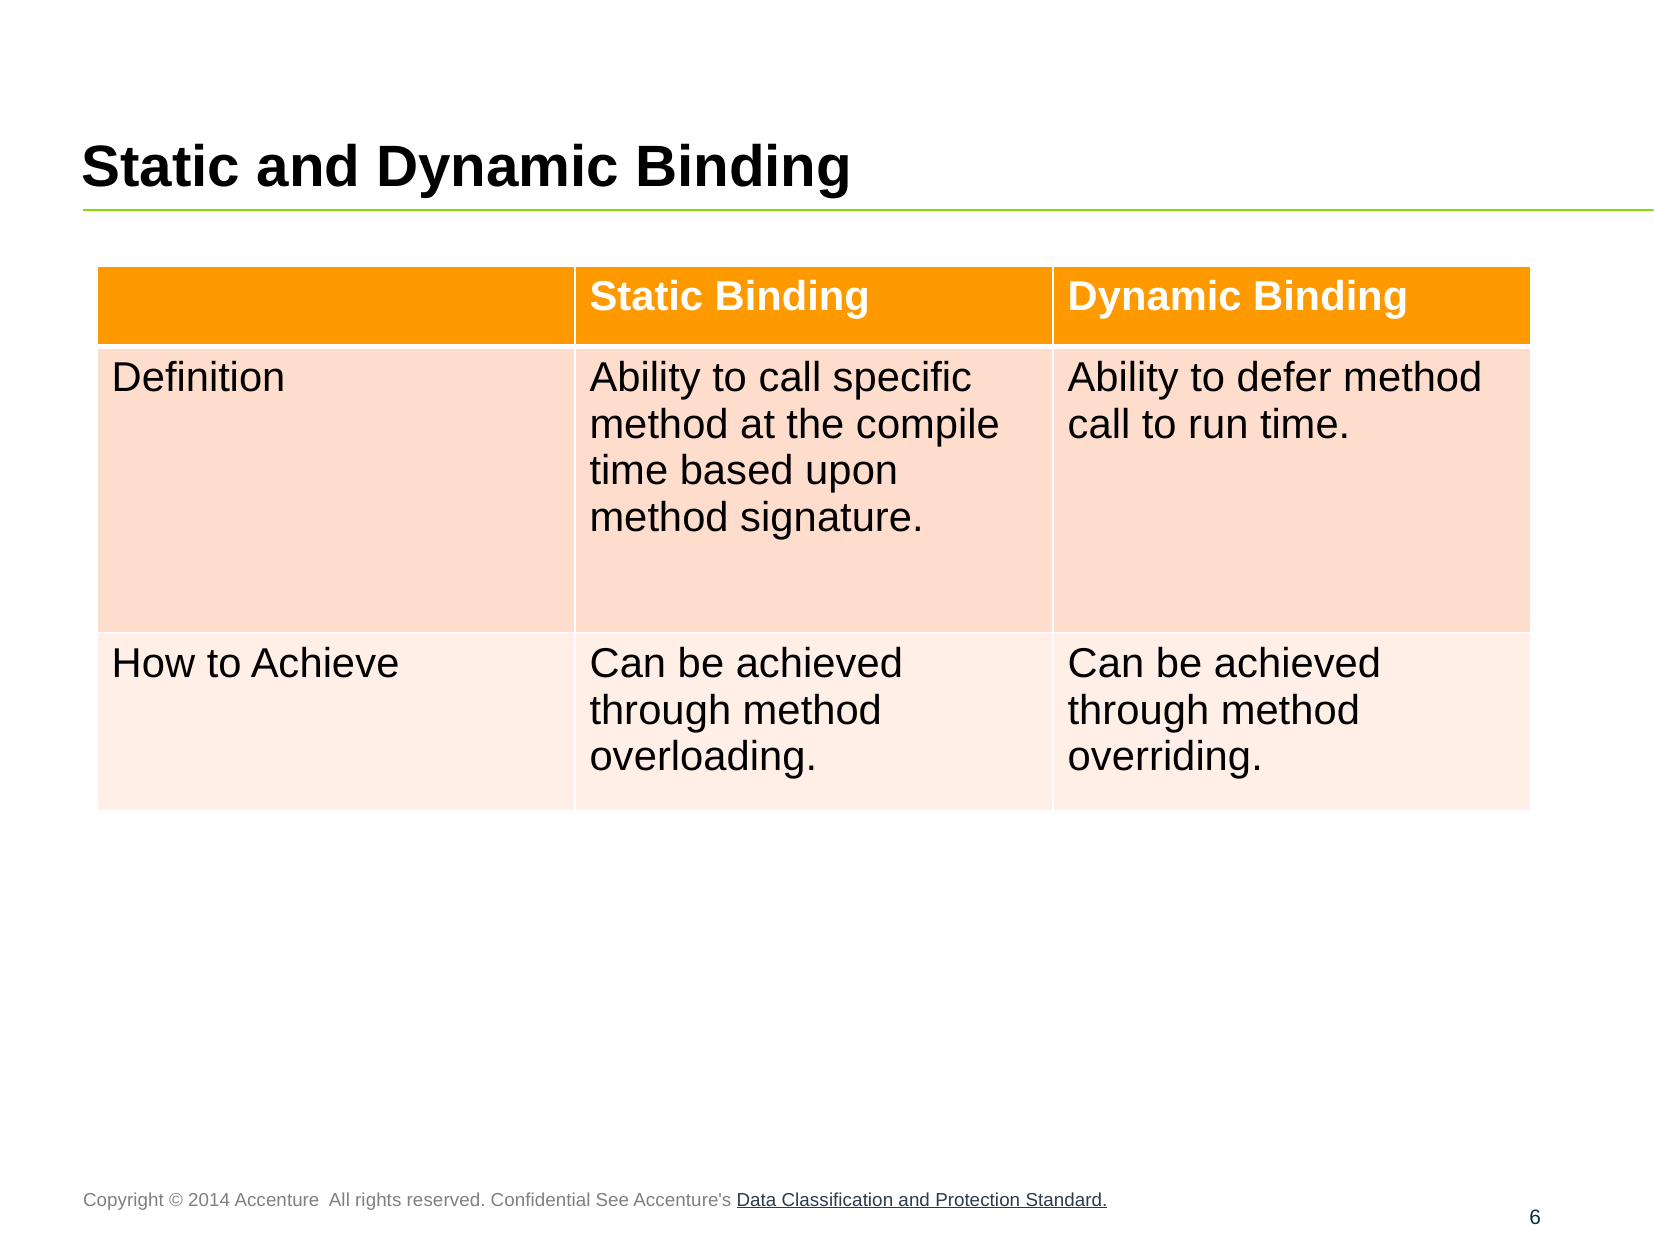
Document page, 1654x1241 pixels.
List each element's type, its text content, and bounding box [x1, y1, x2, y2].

table_cell Can be achieved through method overriding. [1054, 633, 1530, 810]
table_cell Can be achieved through method overloading. [576, 633, 1052, 810]
table_cell Ability to call specific method at the compile time based upon method signature. [576, 349, 1052, 632]
table_cell How to Achieve [98, 633, 574, 810]
table_cell Ability to defer method call to run time. [1054, 349, 1530, 632]
table_header Dynamic Binding [1054, 267, 1530, 344]
table_cell Definition [98, 349, 574, 632]
text_box 6 [1529, 1182, 1645, 1229]
table_header [98, 267, 574, 344]
title Static and Dynamic Binding [81, 56, 1654, 199]
table_header Static Binding [576, 267, 1052, 344]
